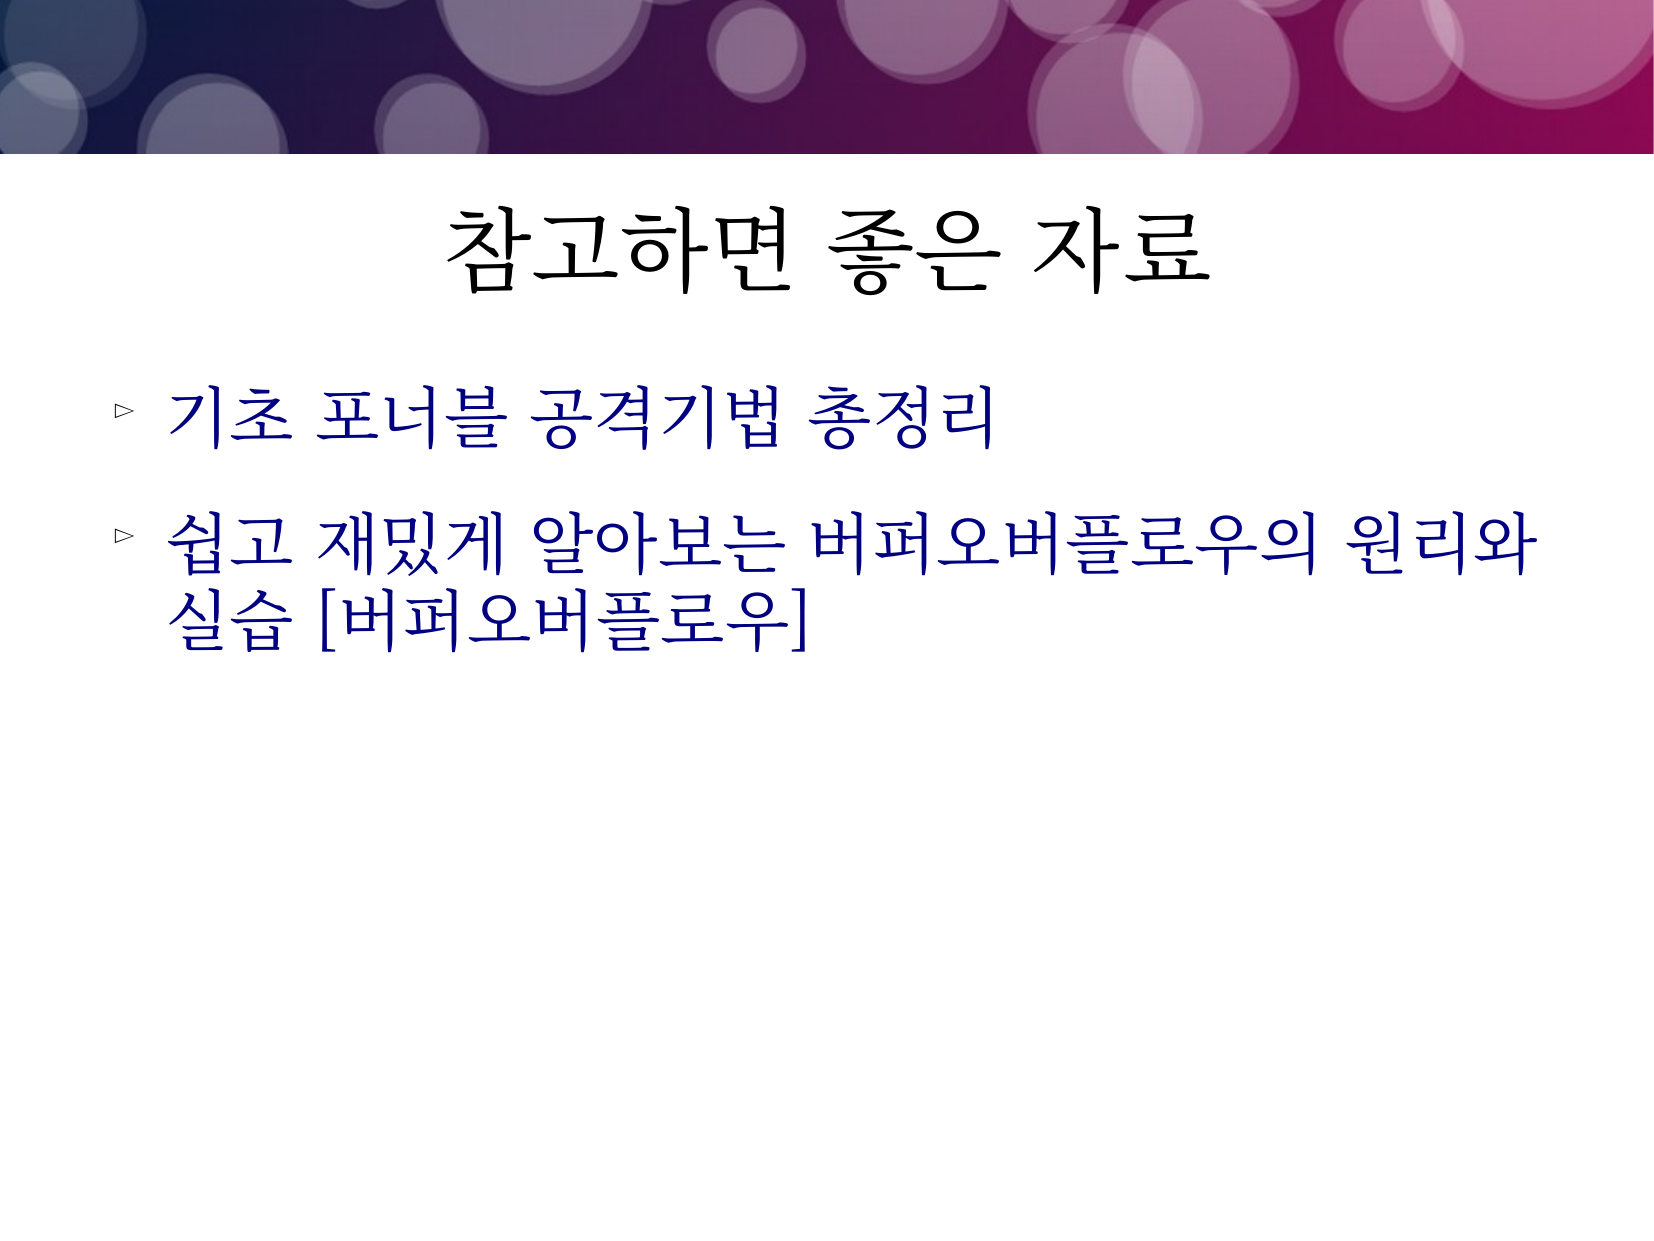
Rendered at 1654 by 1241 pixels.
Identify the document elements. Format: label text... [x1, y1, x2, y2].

picture [0, 0, 1654, 154]
list 기초 포너블 공격기법 총정리 쉽고 재밌게 알아보는 버퍼오버플로우의 원리와 실습 [버퍼오버플로우] [94, 366, 1583, 1087]
title 참고하면 좋은 자료 [82, 159, 1571, 331]
